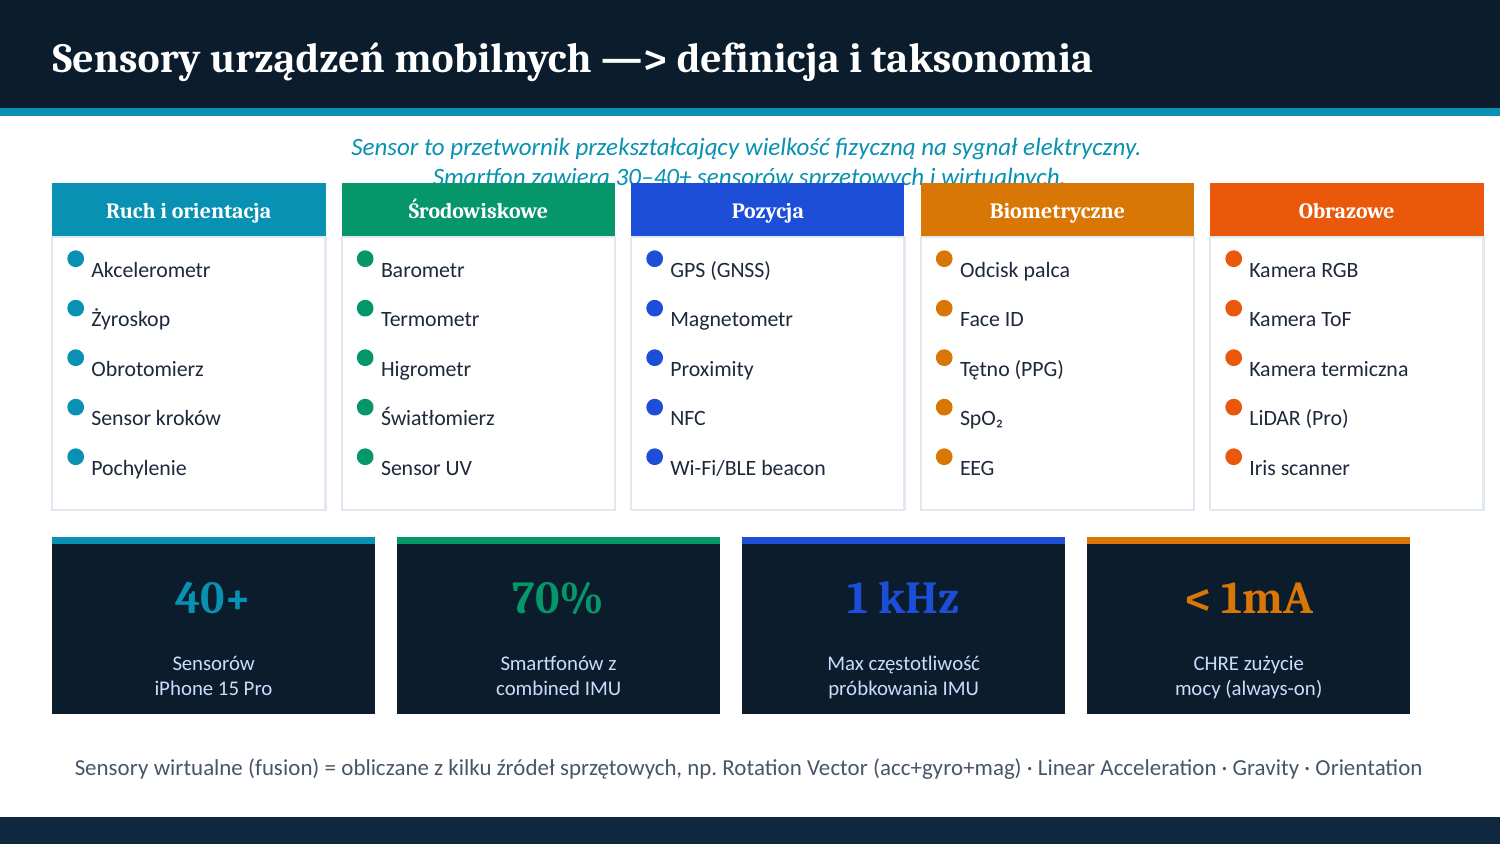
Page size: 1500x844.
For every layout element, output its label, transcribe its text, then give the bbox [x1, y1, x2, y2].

text_box CHRE zużycie mocy (always-on) [1087, 642, 1410, 708]
text_box Proximity [670, 346, 899, 388]
text_box SpO₂ [960, 396, 1188, 438]
text_box [1087, 537, 1410, 552]
text_box 40+ [52, 552, 375, 639]
text_box [631, 231, 904, 510]
text_box 1 kHz [742, 552, 1065, 639]
text_box Termometr [381, 297, 609, 339]
text_box Smartfonów z combined IMU [397, 642, 720, 708]
text_box [631, 183, 904, 189]
text_box Akcelerometr [91, 247, 319, 289]
text_box [52, 537, 375, 552]
text_box Sensory wirtualne (fusion) = obliczane z kilku źródeł sprzętowych, np. Rotation Vector (acc+gyro+mag) · Linear Acceleration · Gravity · Orientation [53, 744, 1448, 789]
text_box Obrazowe [1210, 189, 1484, 231]
text_box Magnetometr [670, 297, 899, 339]
text_box Ruch i orientacja [52, 189, 326, 231]
text_box [1087, 708, 1410, 714]
text_box [1210, 183, 1484, 189]
text_box Higrometr [381, 346, 609, 388]
text_box Kamera termiczna [1249, 346, 1478, 388]
text_box Sensory urządzeń mobilnych —> definicja i taksonomia [53, 9, 1448, 102]
text_box Tętno (PPG) [960, 346, 1188, 388]
text_box Barometr [381, 247, 609, 289]
text_box [52, 183, 326, 189]
text_box 70% [397, 552, 720, 639]
text_box GPS (GNSS) [670, 247, 899, 289]
text_box Żyroskop [91, 297, 319, 339]
text_box [52, 708, 375, 714]
text_box [342, 183, 615, 189]
text_box Sensor kroków [91, 396, 319, 438]
text_box Face ID [960, 297, 1188, 339]
text_box Kamera RGB [1249, 247, 1478, 289]
text_box [0, 0, 1500, 116]
text_box Sensorów iPhone 15 Pro [52, 642, 375, 708]
text_box Światłomierz [381, 396, 609, 438]
text_box Odcisk palca [960, 247, 1188, 289]
text_box Sensor to przetwornik przekształcający wielkość fizyczną na sygnał elektryczny. Smartfon zawiera 30–40+ sensorów sprzętowych i wirtualnych. [53, 123, 1448, 171]
text_box NFC [670, 396, 899, 438]
text_box Pozycja [631, 189, 904, 231]
text_box [1210, 231, 1484, 510]
text_box Max częstotliwość próbkowania IMU [742, 642, 1065, 708]
text_box [0, 817, 1500, 844]
text_box Iris scanner [1249, 445, 1478, 488]
text_box Obrotomierz [91, 346, 319, 388]
text_box [52, 231, 326, 510]
text_box EEG [960, 445, 1188, 488]
text_box Wi-Fi/BLE beacon [670, 445, 899, 488]
text_box [342, 231, 615, 510]
text_box Pochylenie [91, 445, 319, 488]
text_box Środowiskowe [342, 189, 615, 231]
text_box [742, 708, 1065, 714]
text_box Biometryczne [921, 189, 1194, 231]
text_box Kamera ToF [1249, 297, 1478, 339]
text_box < 1mA [1087, 552, 1410, 639]
text_box [921, 183, 1194, 189]
text_box Sensor UV [381, 445, 609, 488]
text_box [742, 537, 1065, 552]
text_box LiDAR (Pro) [1249, 396, 1478, 438]
text_box [397, 537, 720, 552]
text_box [397, 708, 720, 714]
text_box [921, 231, 1194, 510]
